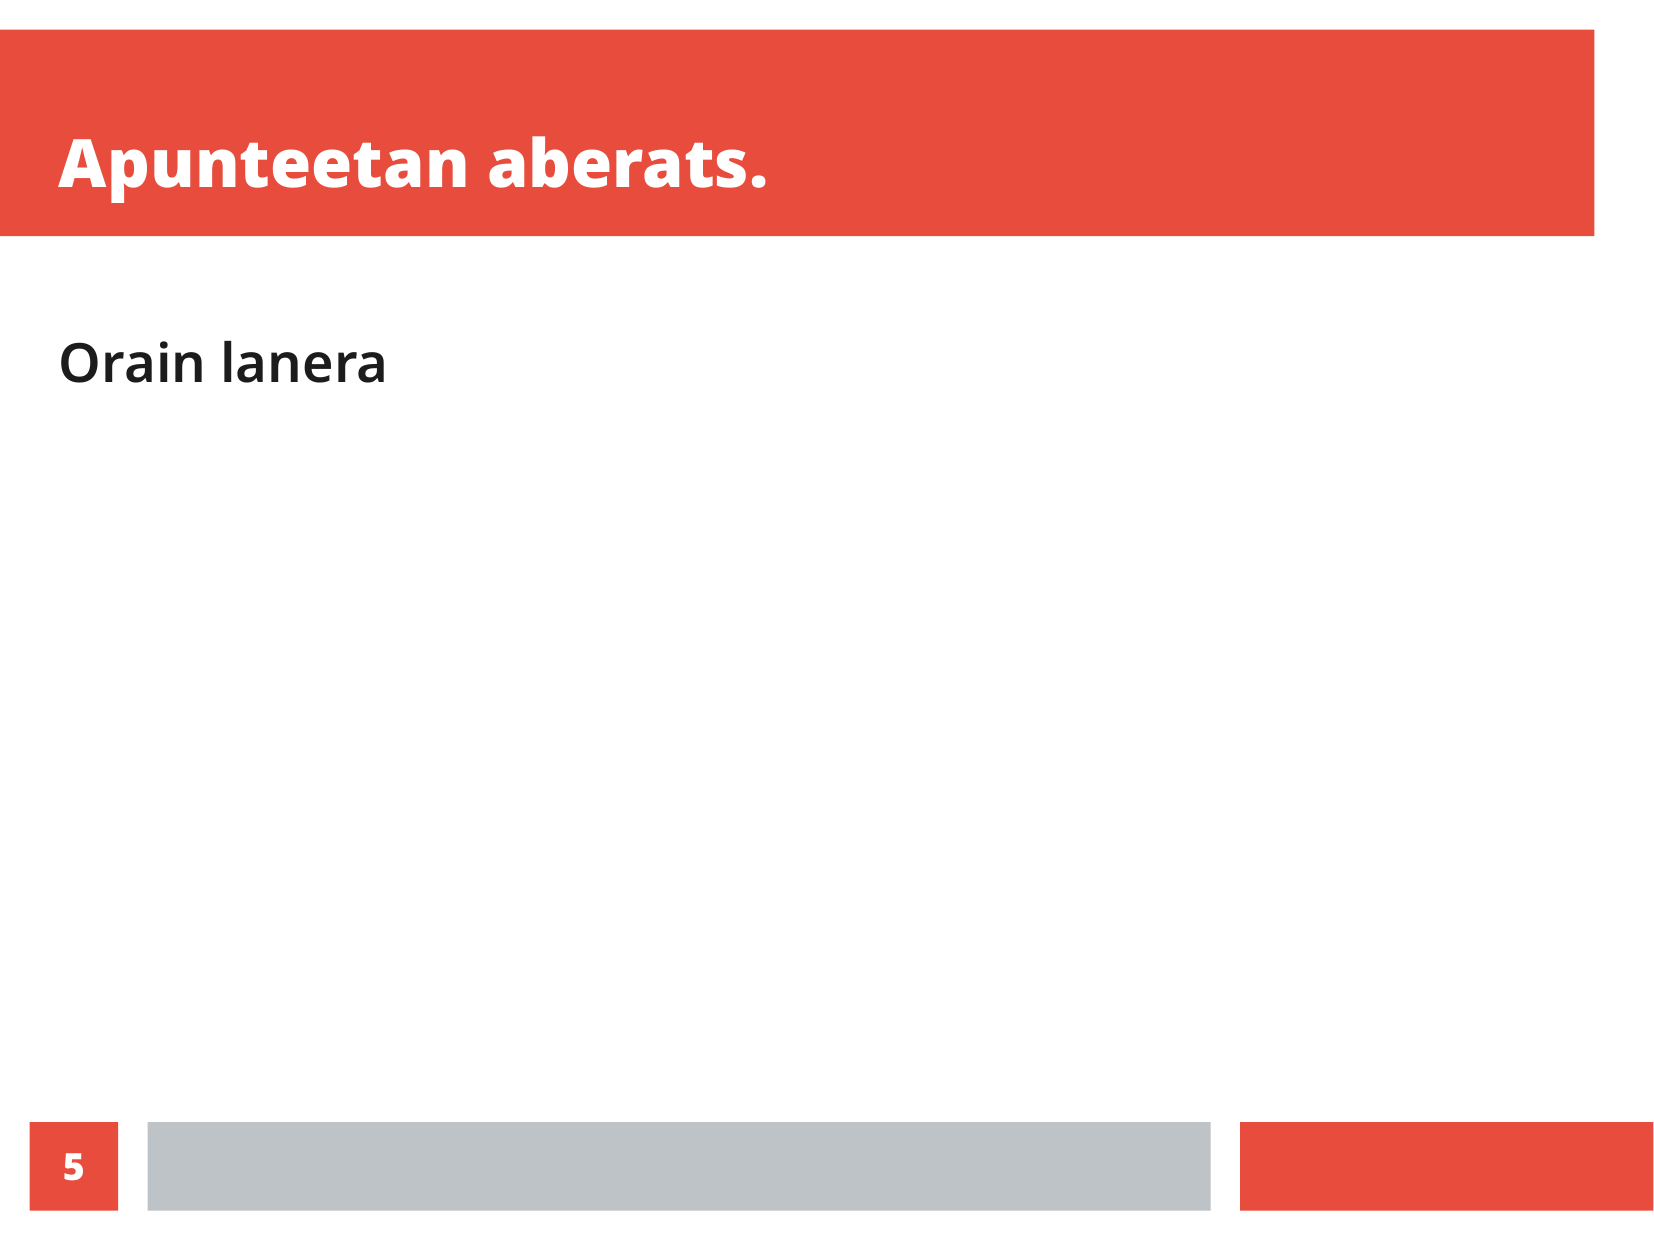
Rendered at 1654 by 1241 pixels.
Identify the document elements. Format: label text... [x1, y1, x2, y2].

title Apunteetan aberats. [59, 59, 1595, 207]
text_box [59, 324, 1565, 1093]
